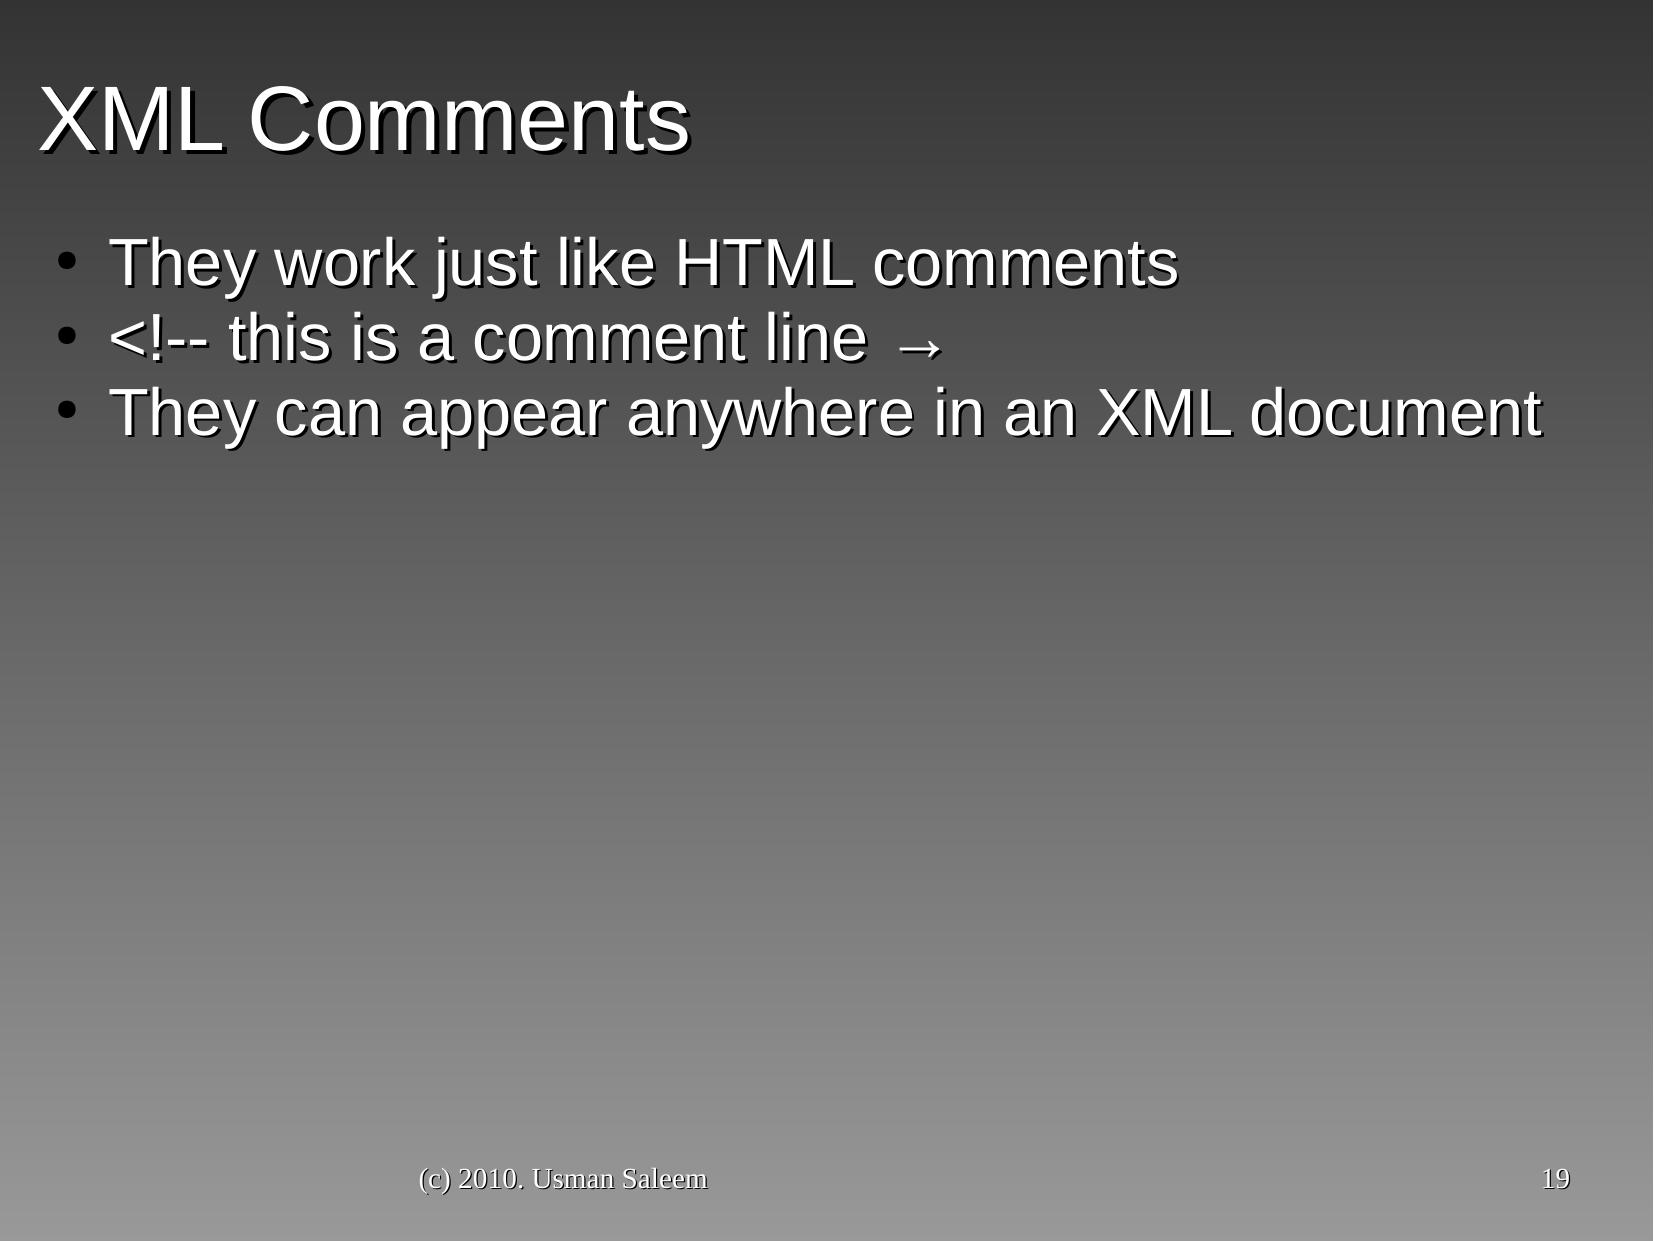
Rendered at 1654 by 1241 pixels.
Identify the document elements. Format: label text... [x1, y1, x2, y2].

title XML Comments [37, 56, 1613, 181]
list They work just like HTML comments <!-- this is a comment line → They can appear anywhere in an XML document [37, 225, 1613, 1126]
